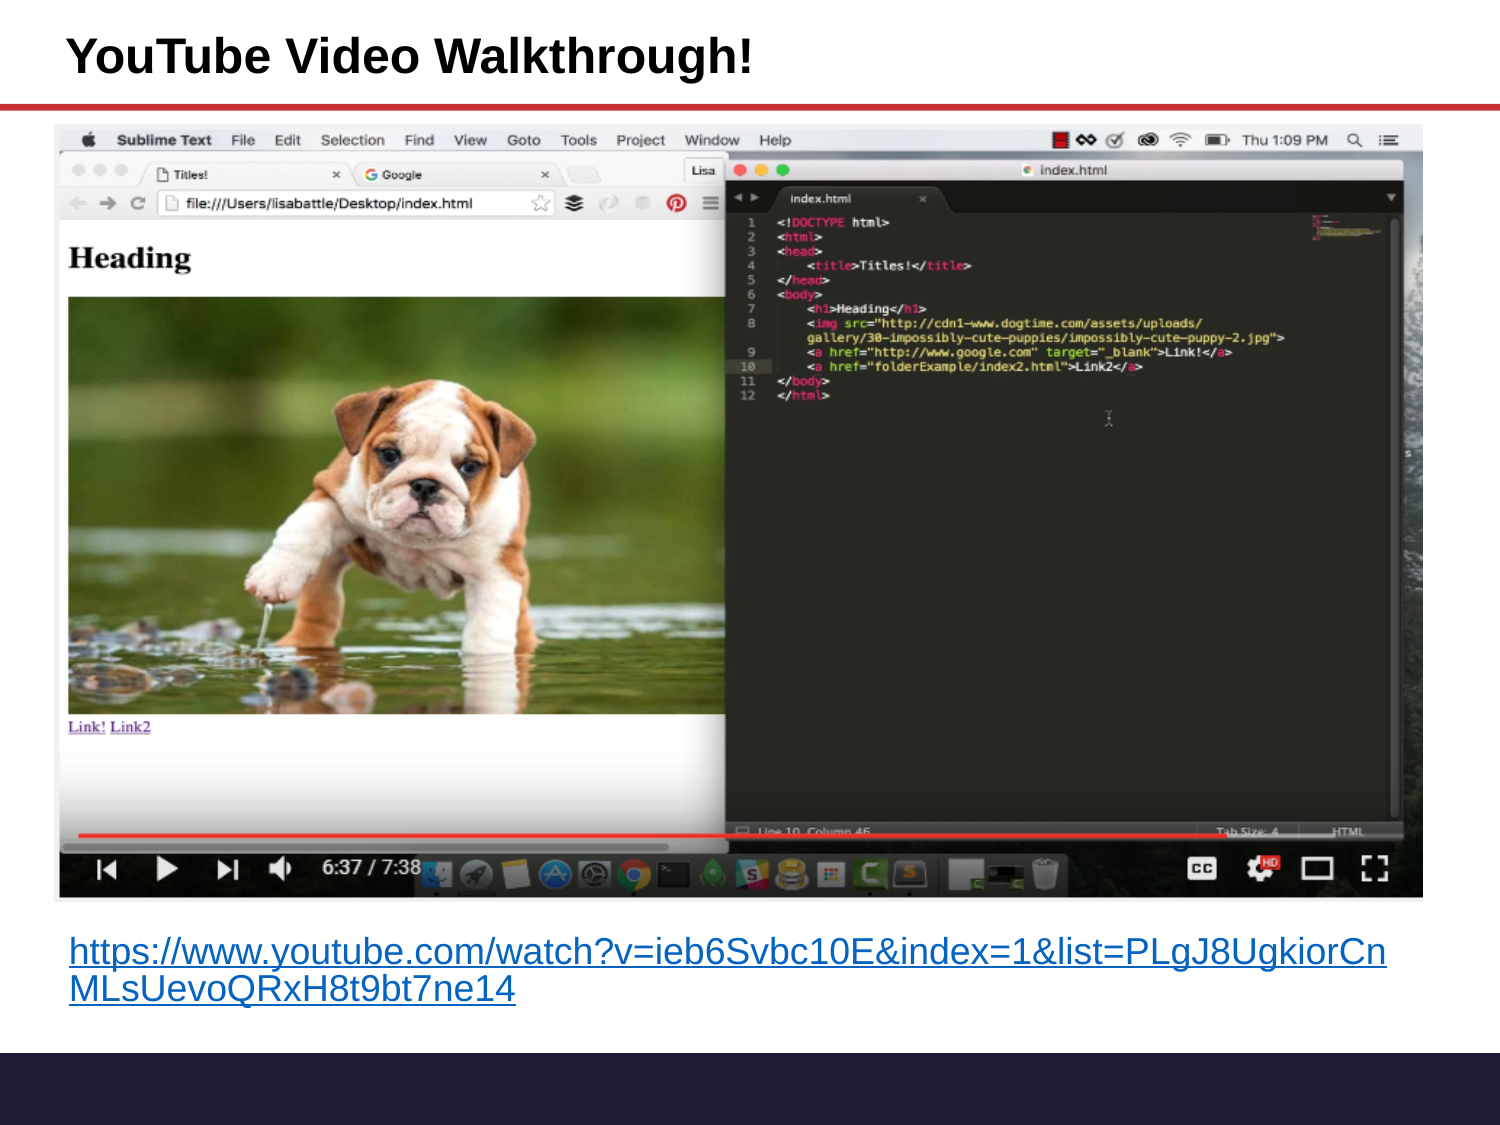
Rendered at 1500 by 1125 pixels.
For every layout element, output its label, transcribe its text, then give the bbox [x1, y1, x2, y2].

text_box https://www.youtube.com/watch?v=ieb6Svbc10E&index=1&list=PLgJ8UgkiorCnMLsUevoQRxH8t9bt7ne14 [54, 919, 1423, 980]
picture [54, 124, 1423, 902]
title YouTube Video Walkthrough! [50, 0, 948, 108]
